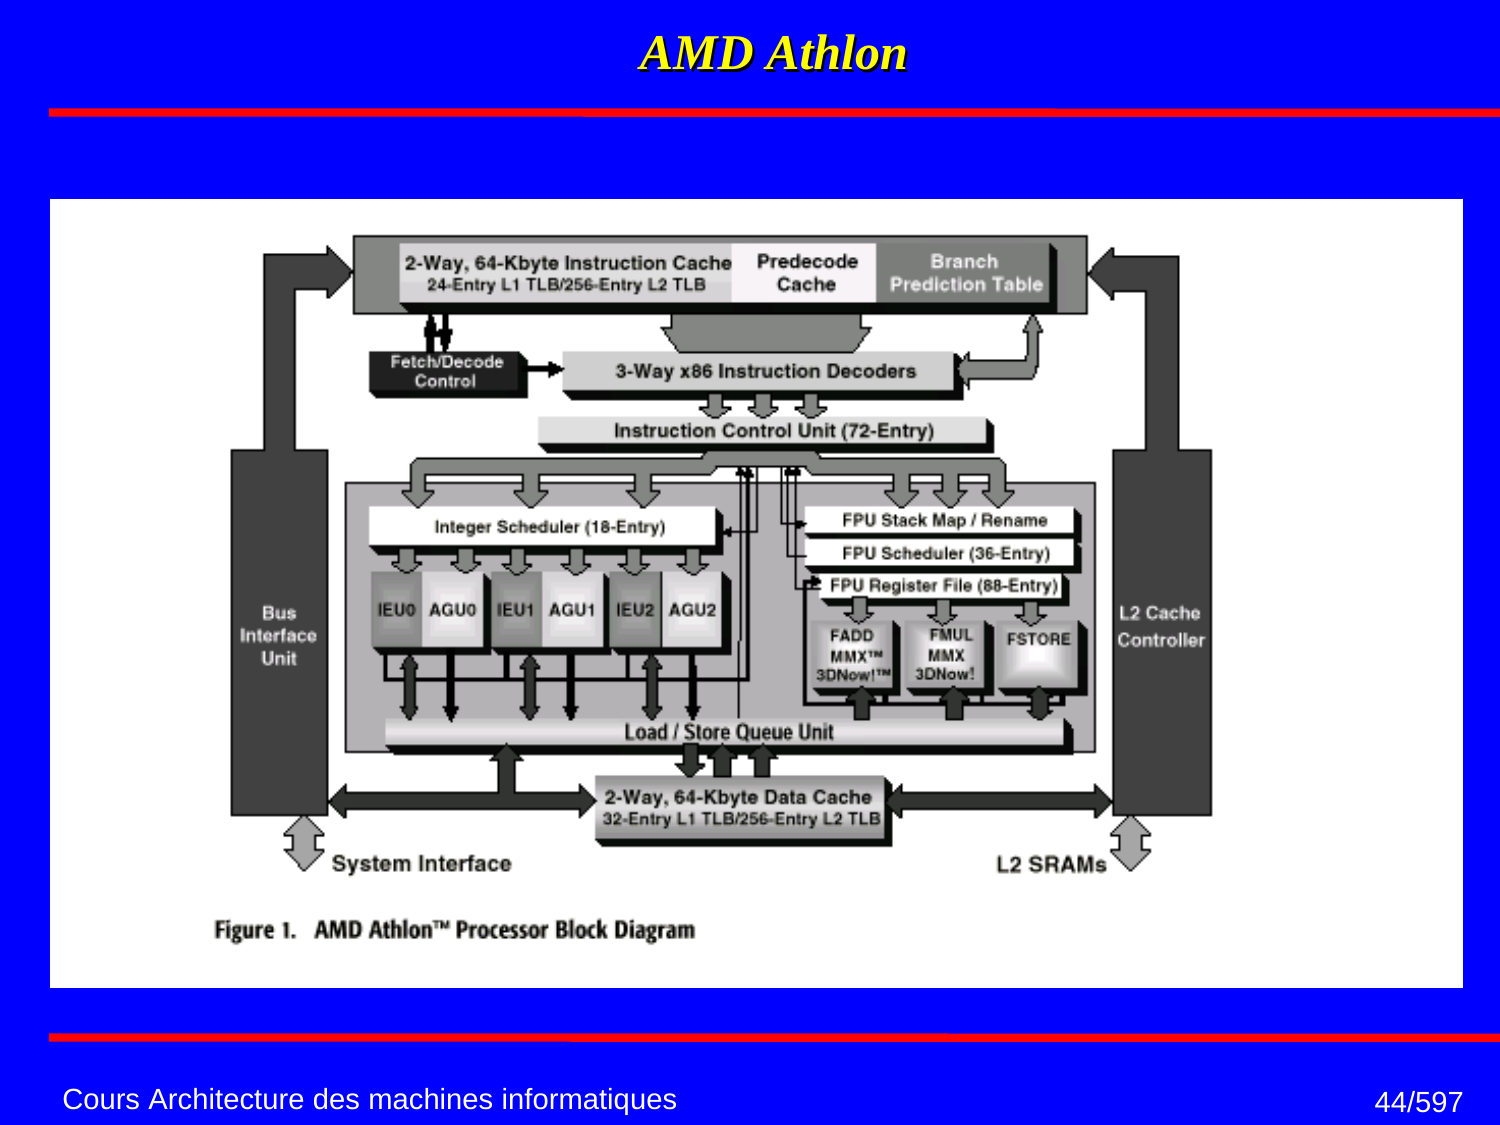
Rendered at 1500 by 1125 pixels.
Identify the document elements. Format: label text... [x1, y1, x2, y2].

title AMD Athlon [141, 15, 1406, 88]
picture [50, 199, 1463, 988]
